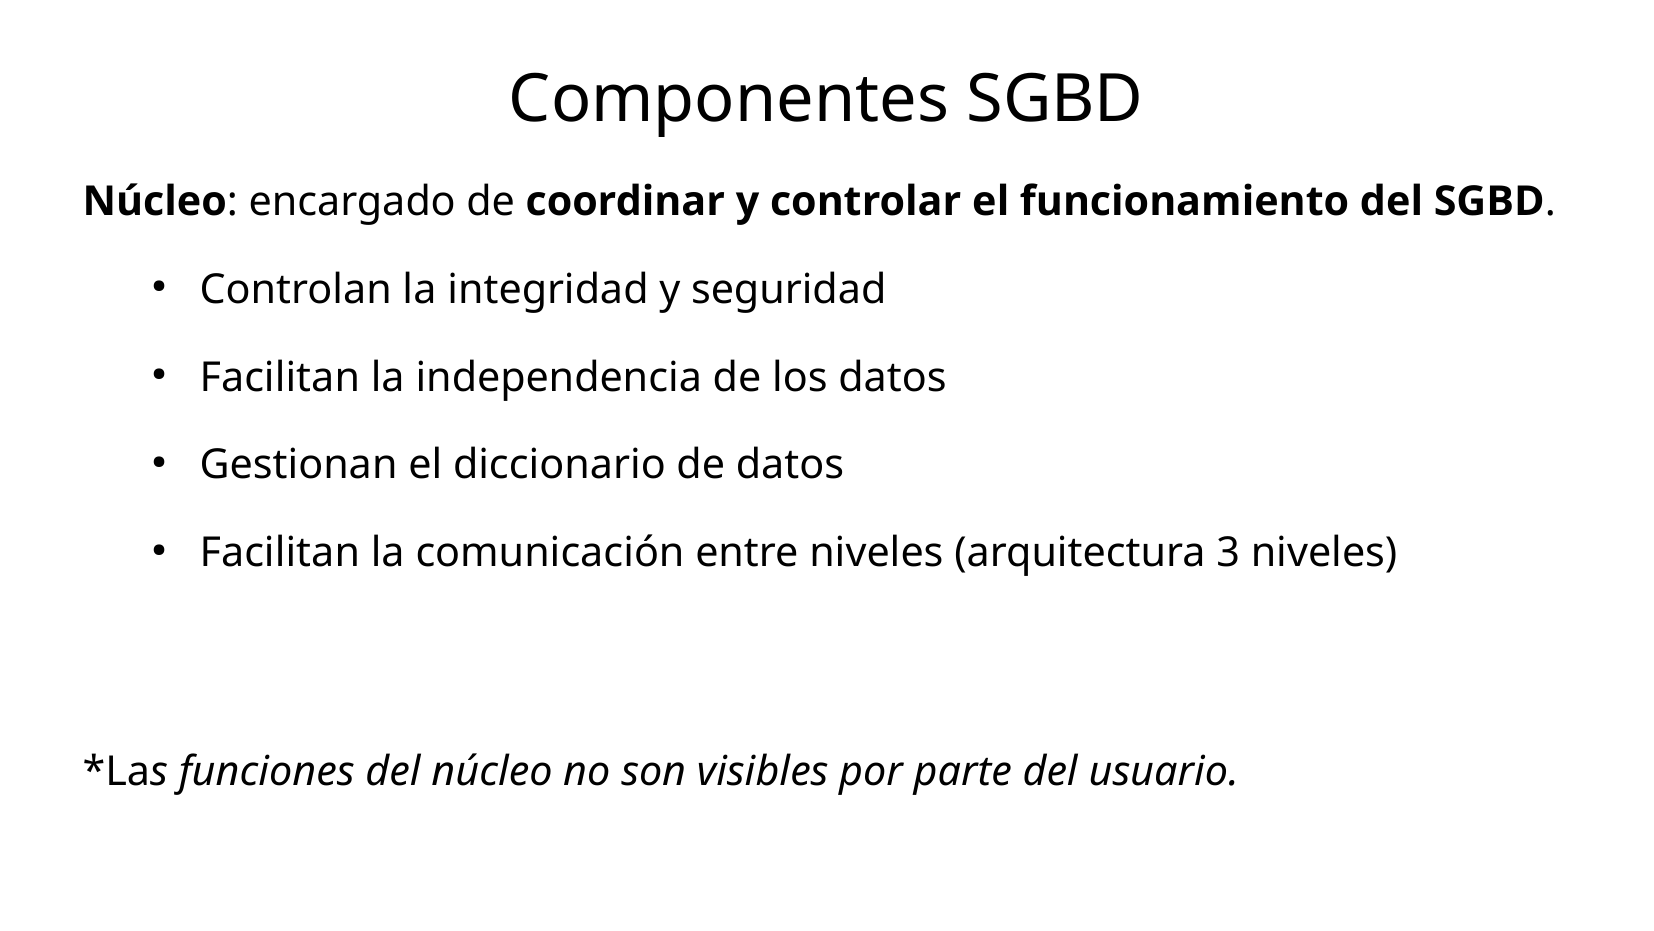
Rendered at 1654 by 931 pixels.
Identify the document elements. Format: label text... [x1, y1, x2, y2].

list Núcleo: encargado de coordinar y controlar el funcionamiento del SGBD. Controlan la integridad y seguridad Facilitan la independencia de los datos Gestionan el diccionario de datos Facilitan la comunicación entre niveles (arquitectura 3 niveles) *Las funciones del núcleo no son visibles por parte del usuario. [82, 171, 1571, 821]
title Componentes SGBD [82, 37, 1571, 154]
